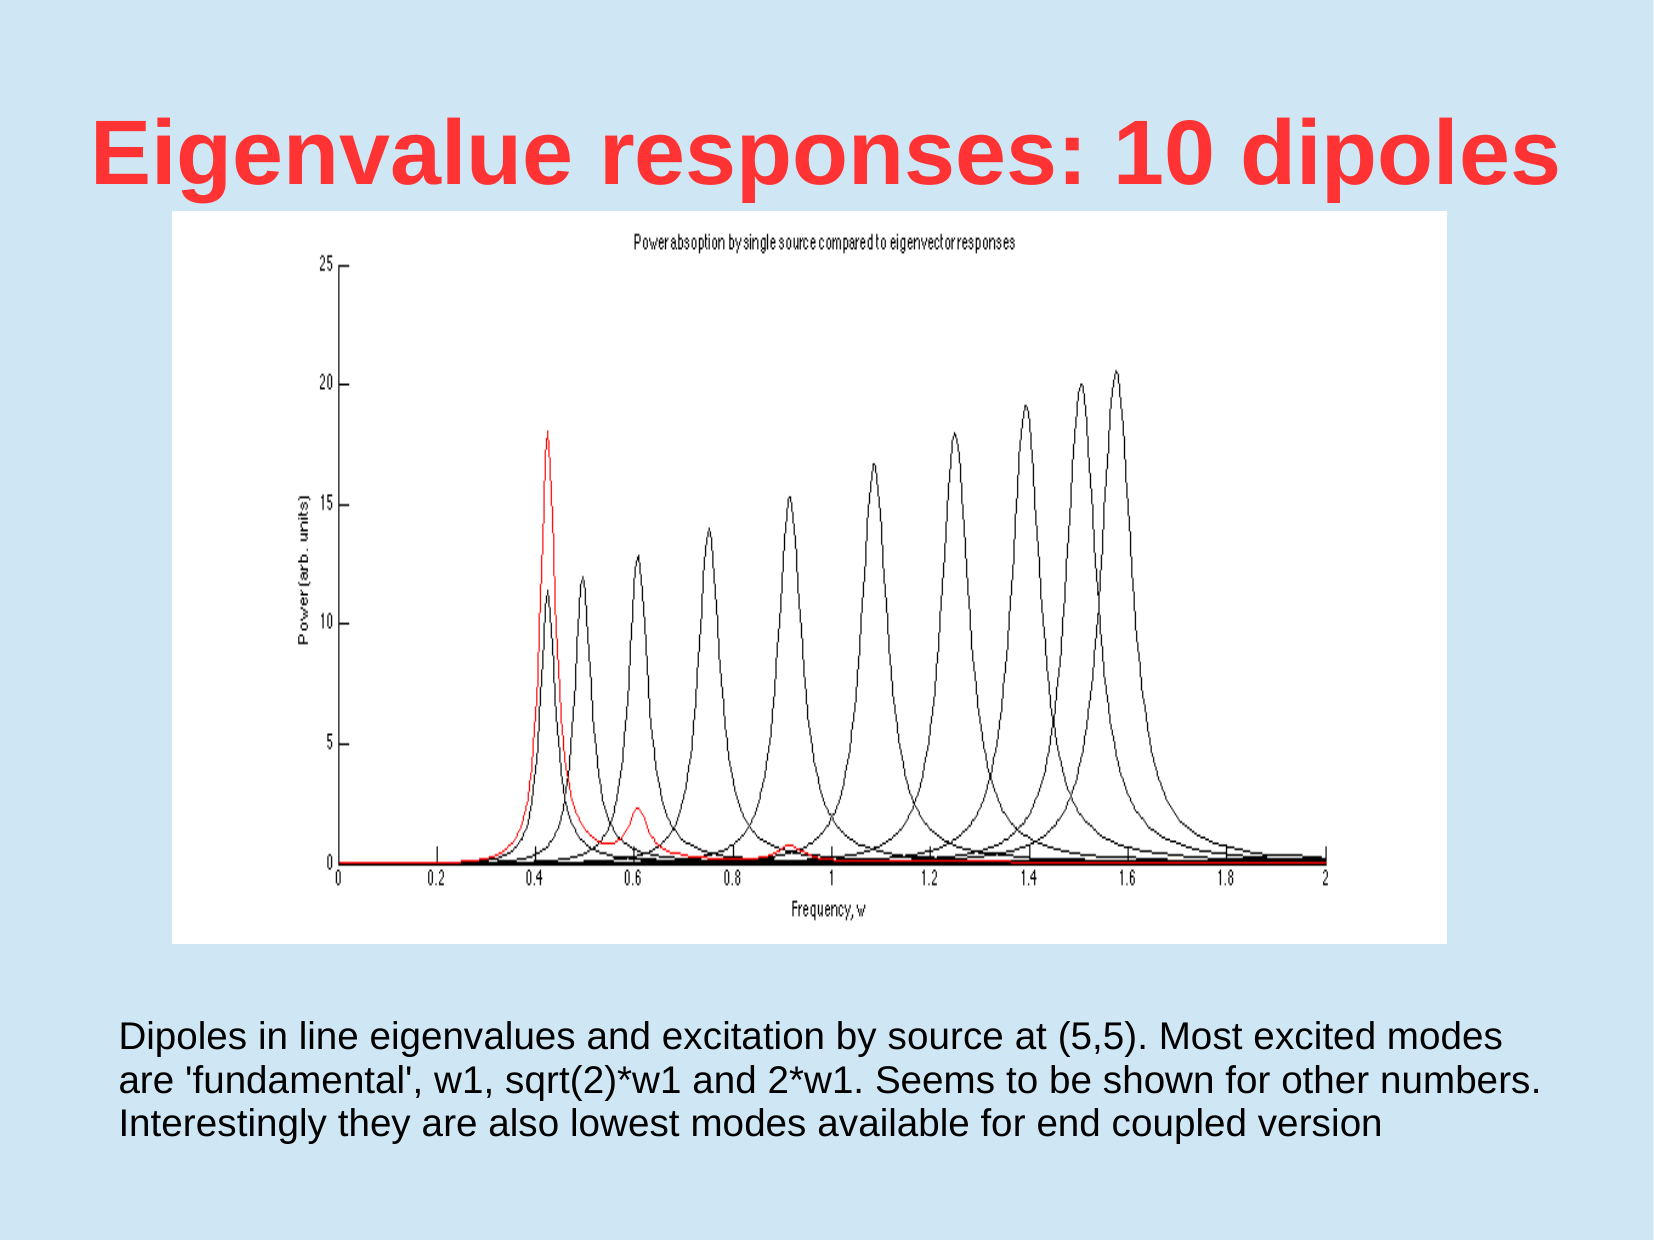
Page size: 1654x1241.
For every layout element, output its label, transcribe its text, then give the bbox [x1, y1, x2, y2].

list Dipoles in line eigenvalues and excitation by source at (5,5). Most excited modes are 'fundamental', w1, sqrt(2)*w1 and 2*w1. Seems to be shown for other numbers. Interestingly they are also lowest modes available for end coupled version [77, 1014, 1566, 1170]
title Eigenvalue responses: 10 dipoles [82, 49, 1571, 257]
picture [172, 211, 1447, 944]
